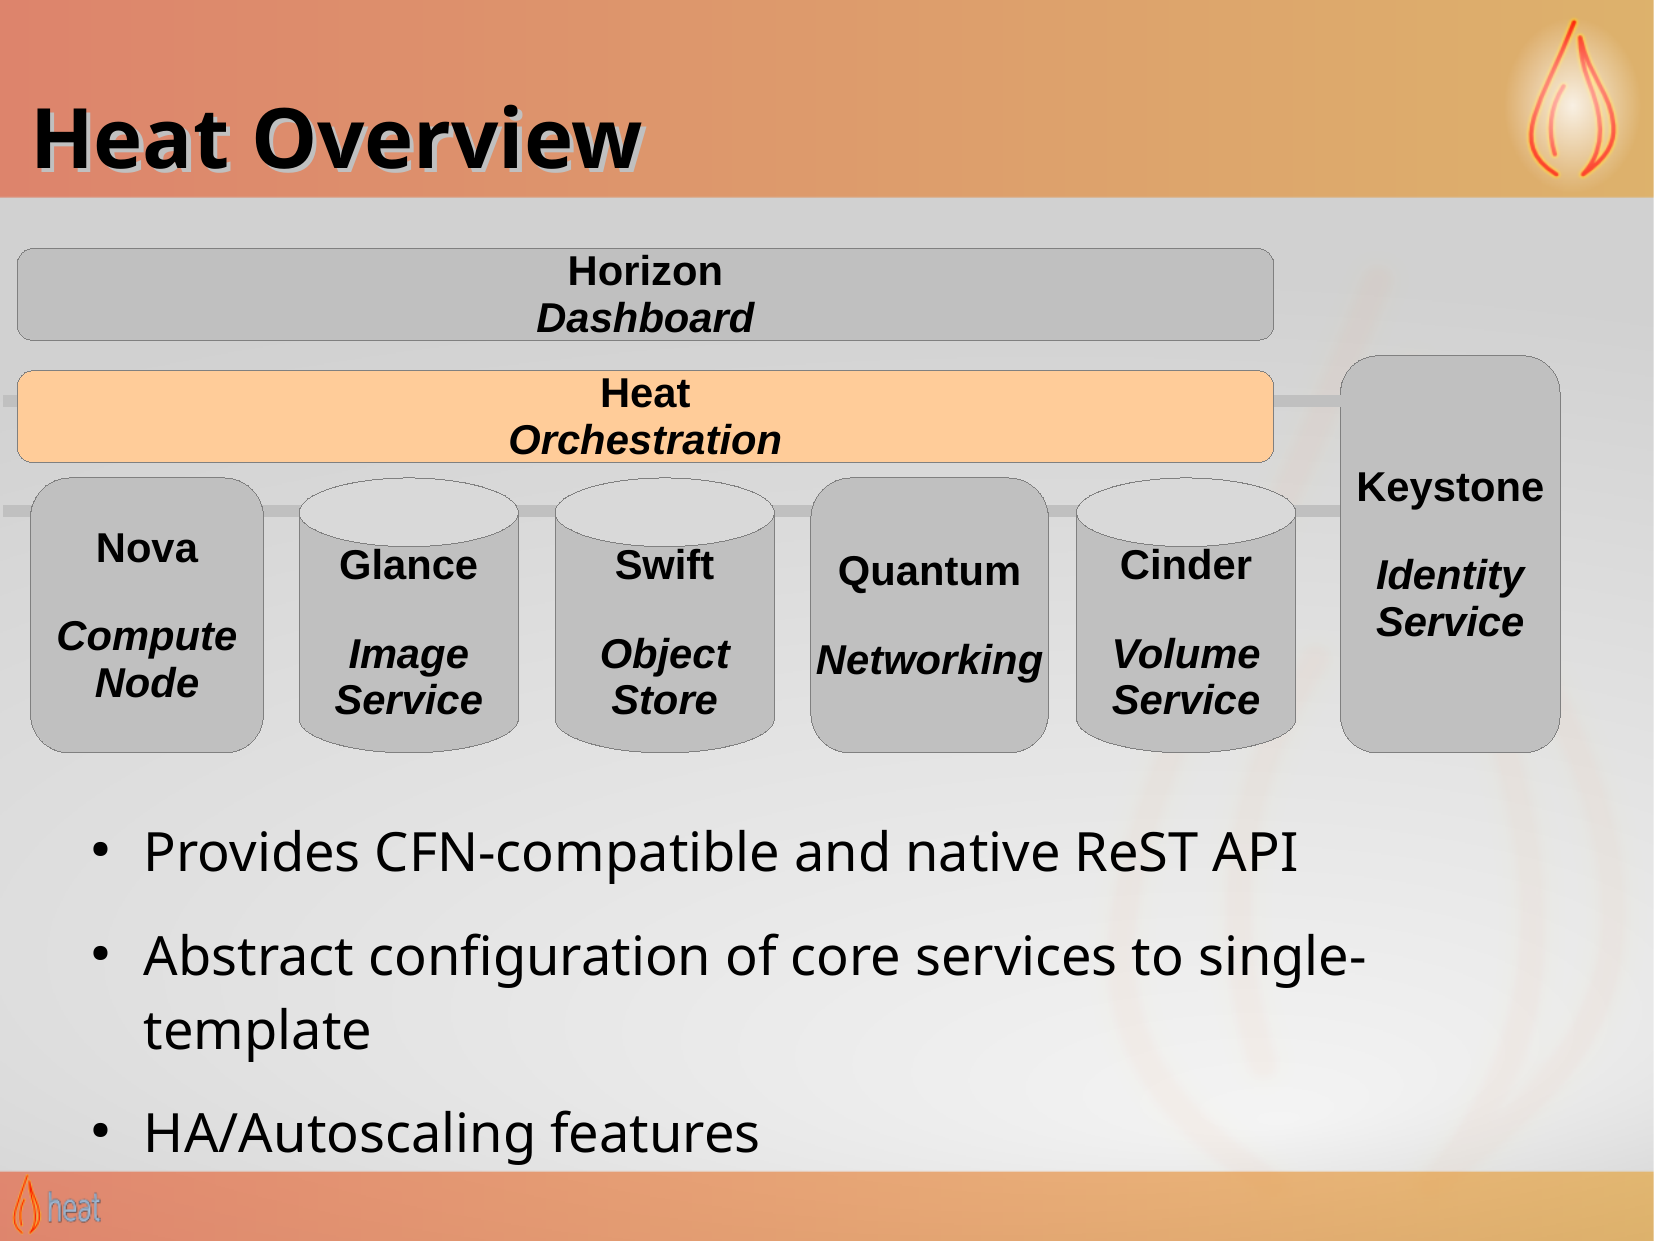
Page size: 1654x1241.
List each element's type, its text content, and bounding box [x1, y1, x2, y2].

text_box Swift Object Store [555, 515, 775, 753]
picture [0, 0, 1654, 1241]
text_box Glance Image Service [299, 515, 519, 753]
text_box Horizon Dashboard [17, 248, 1274, 341]
text_box Keystone Identity Service [1340, 355, 1561, 753]
text_box Cinder Volume Service [1076, 516, 1296, 753]
text_box Heat Orchestration [17, 370, 1274, 463]
text_box Quantum Networking [810, 477, 1049, 753]
title Heat Overview [30, 23, 1606, 249]
text_box Nova Compute Node [30, 477, 264, 753]
list Provides CFN-compatible and native ReST API Abstract configuration of core services to single-template HA/Autoscaling features [73, 813, 1524, 1175]
